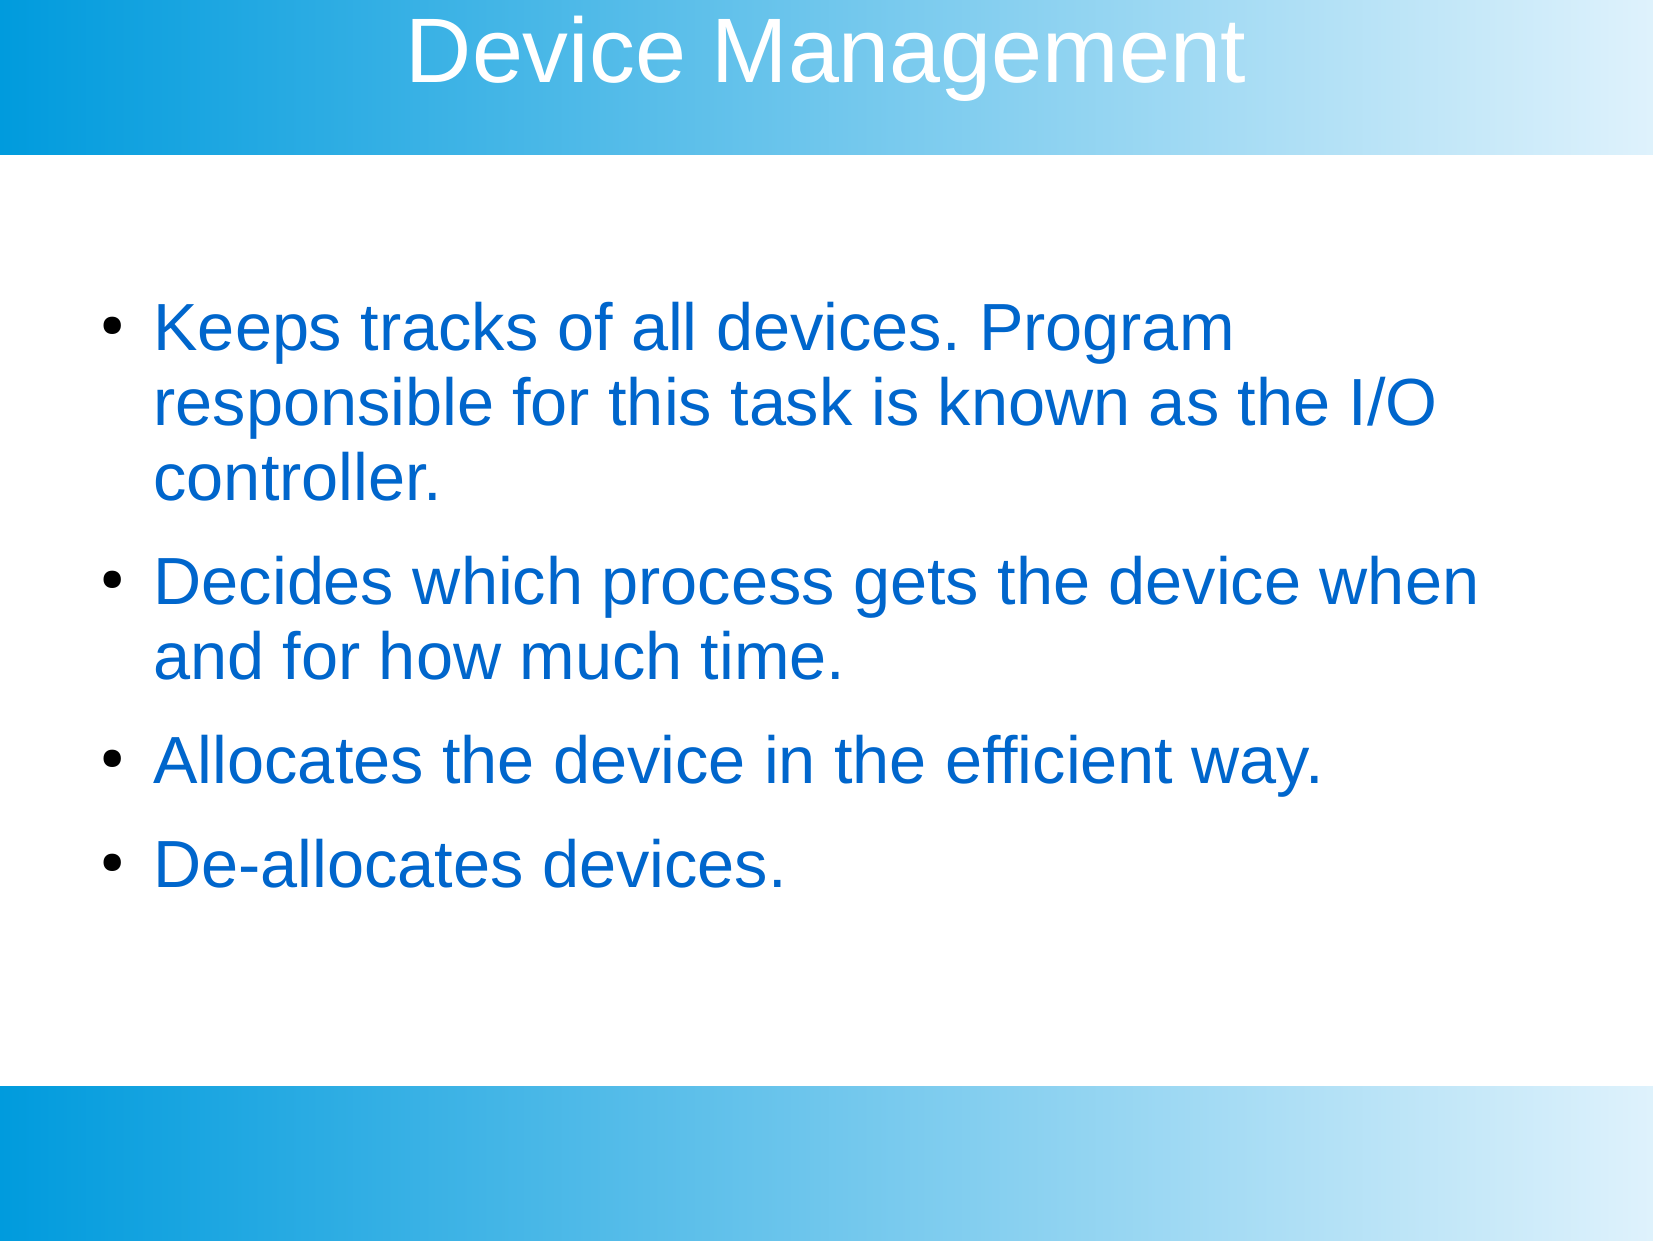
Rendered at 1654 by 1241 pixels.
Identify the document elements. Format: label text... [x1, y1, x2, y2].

title Device Management [82, 0, 1571, 205]
list Keeps tracks of all devices. Program responsible for this task is known as the I/O controller. Decides which process gets the device when and for how much time. Allocates the device in the efficient way. De-allocates devices. [82, 290, 1571, 1010]
